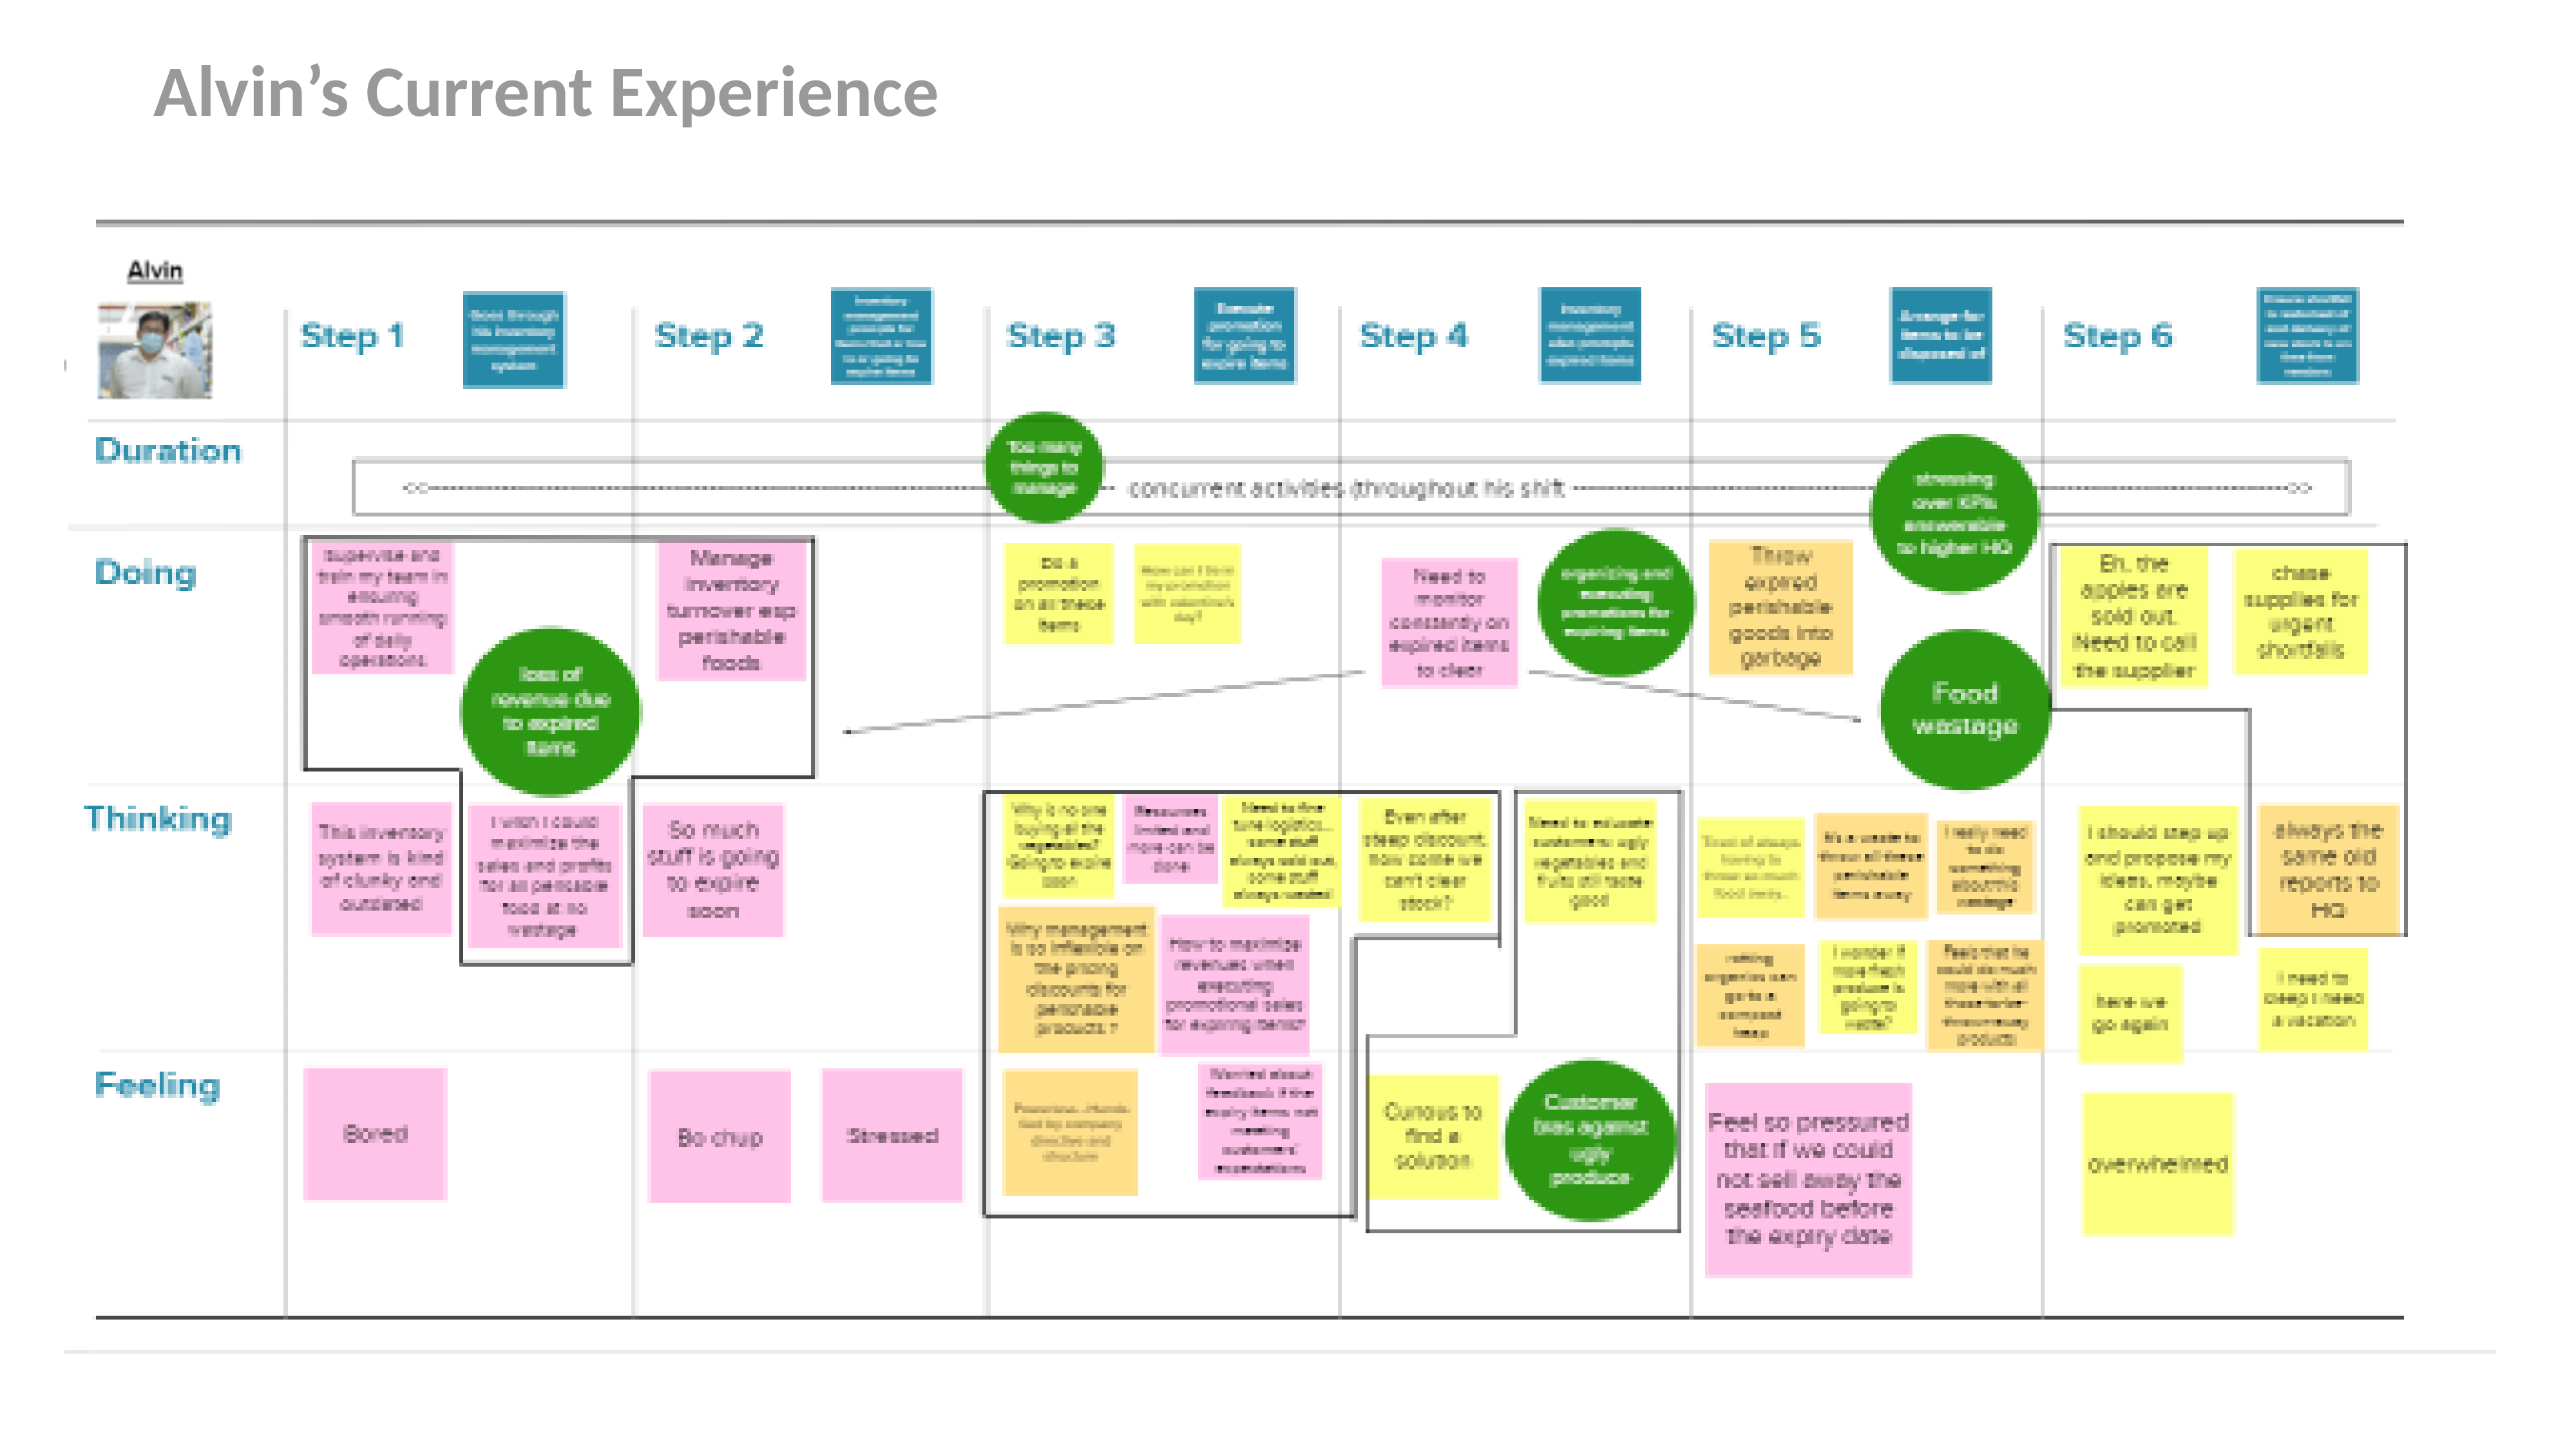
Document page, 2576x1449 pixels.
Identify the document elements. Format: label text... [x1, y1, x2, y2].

picture [64, 194, 2496, 1354]
text_box Alvin’s Current Experience [144, 39, 950, 136]
